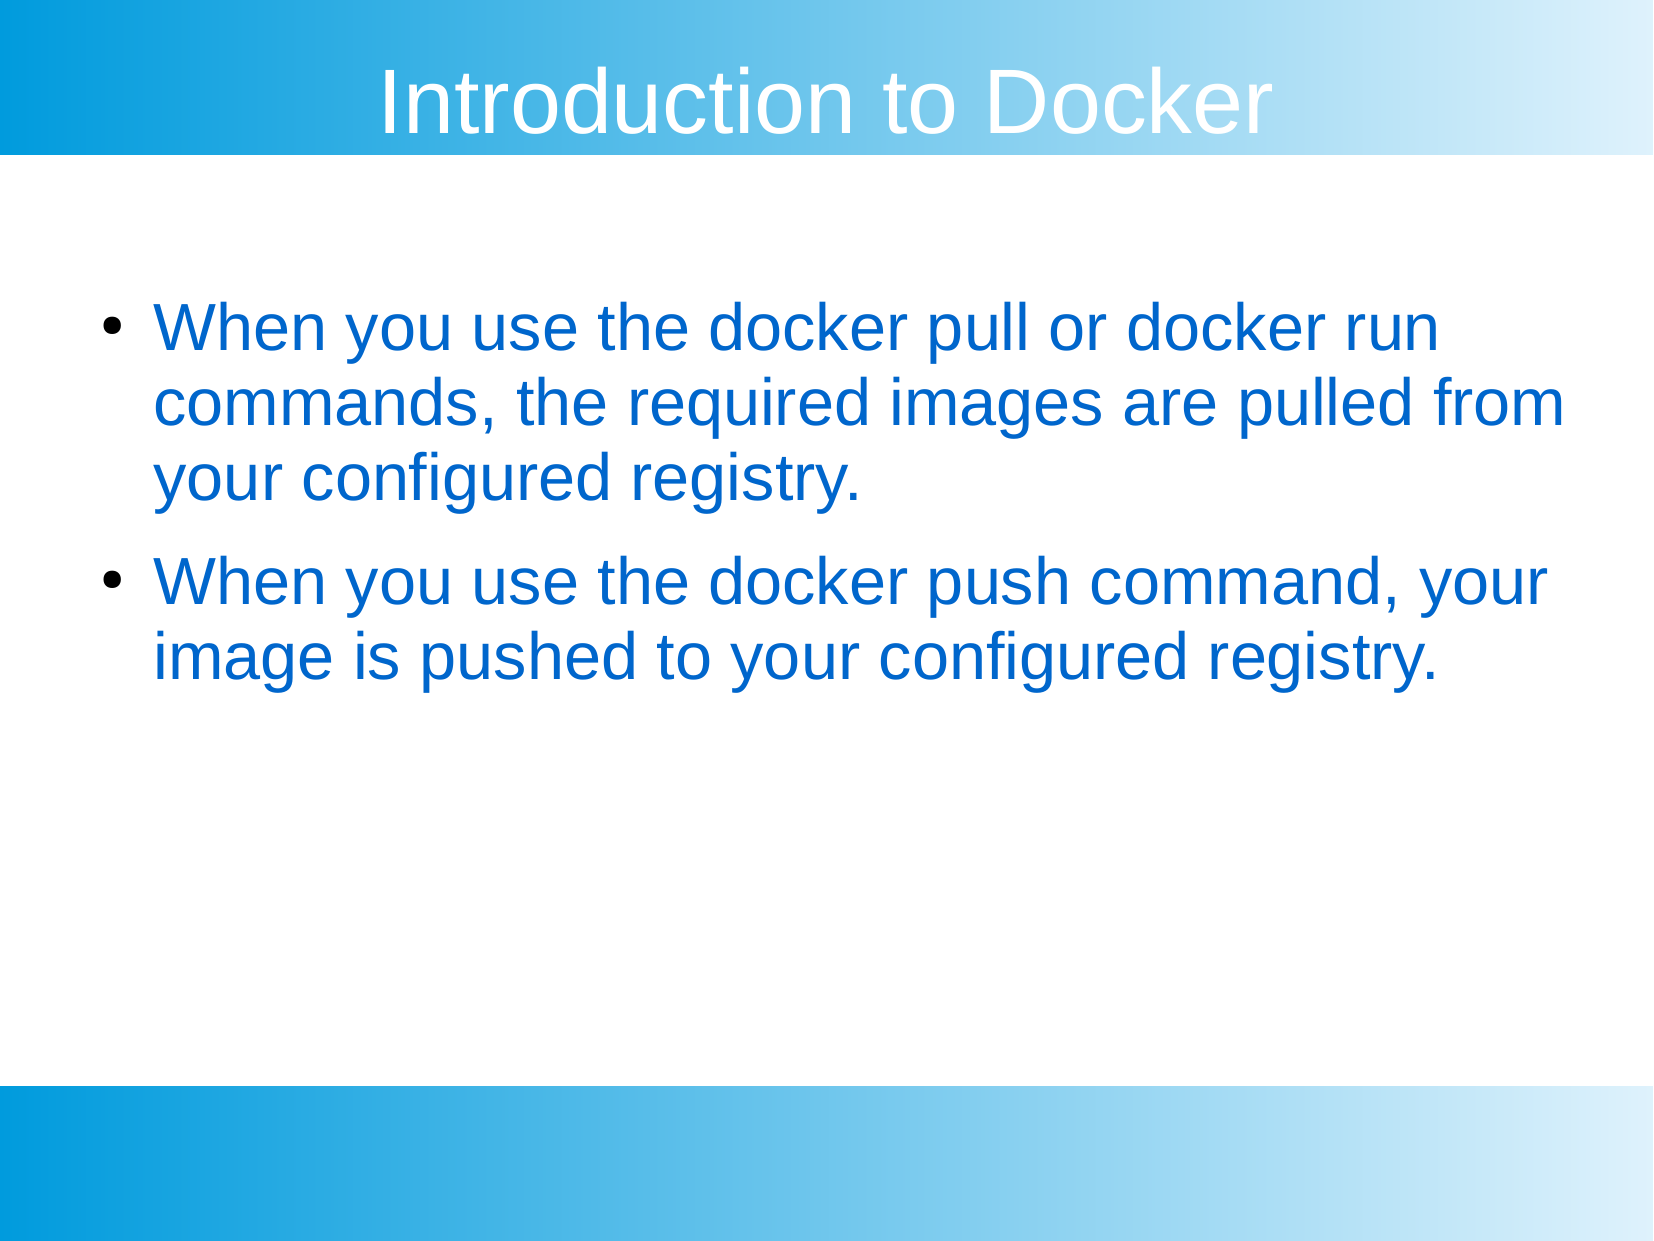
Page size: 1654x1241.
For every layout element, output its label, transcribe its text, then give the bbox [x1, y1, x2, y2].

list When you use the docker pull or docker run commands, the required images are pulled from your configured registry. When you use the docker push command, your image is pushed to your configured registry. [82, 290, 1571, 1010]
title Introduction to Docker [82, 49, 1571, 155]
